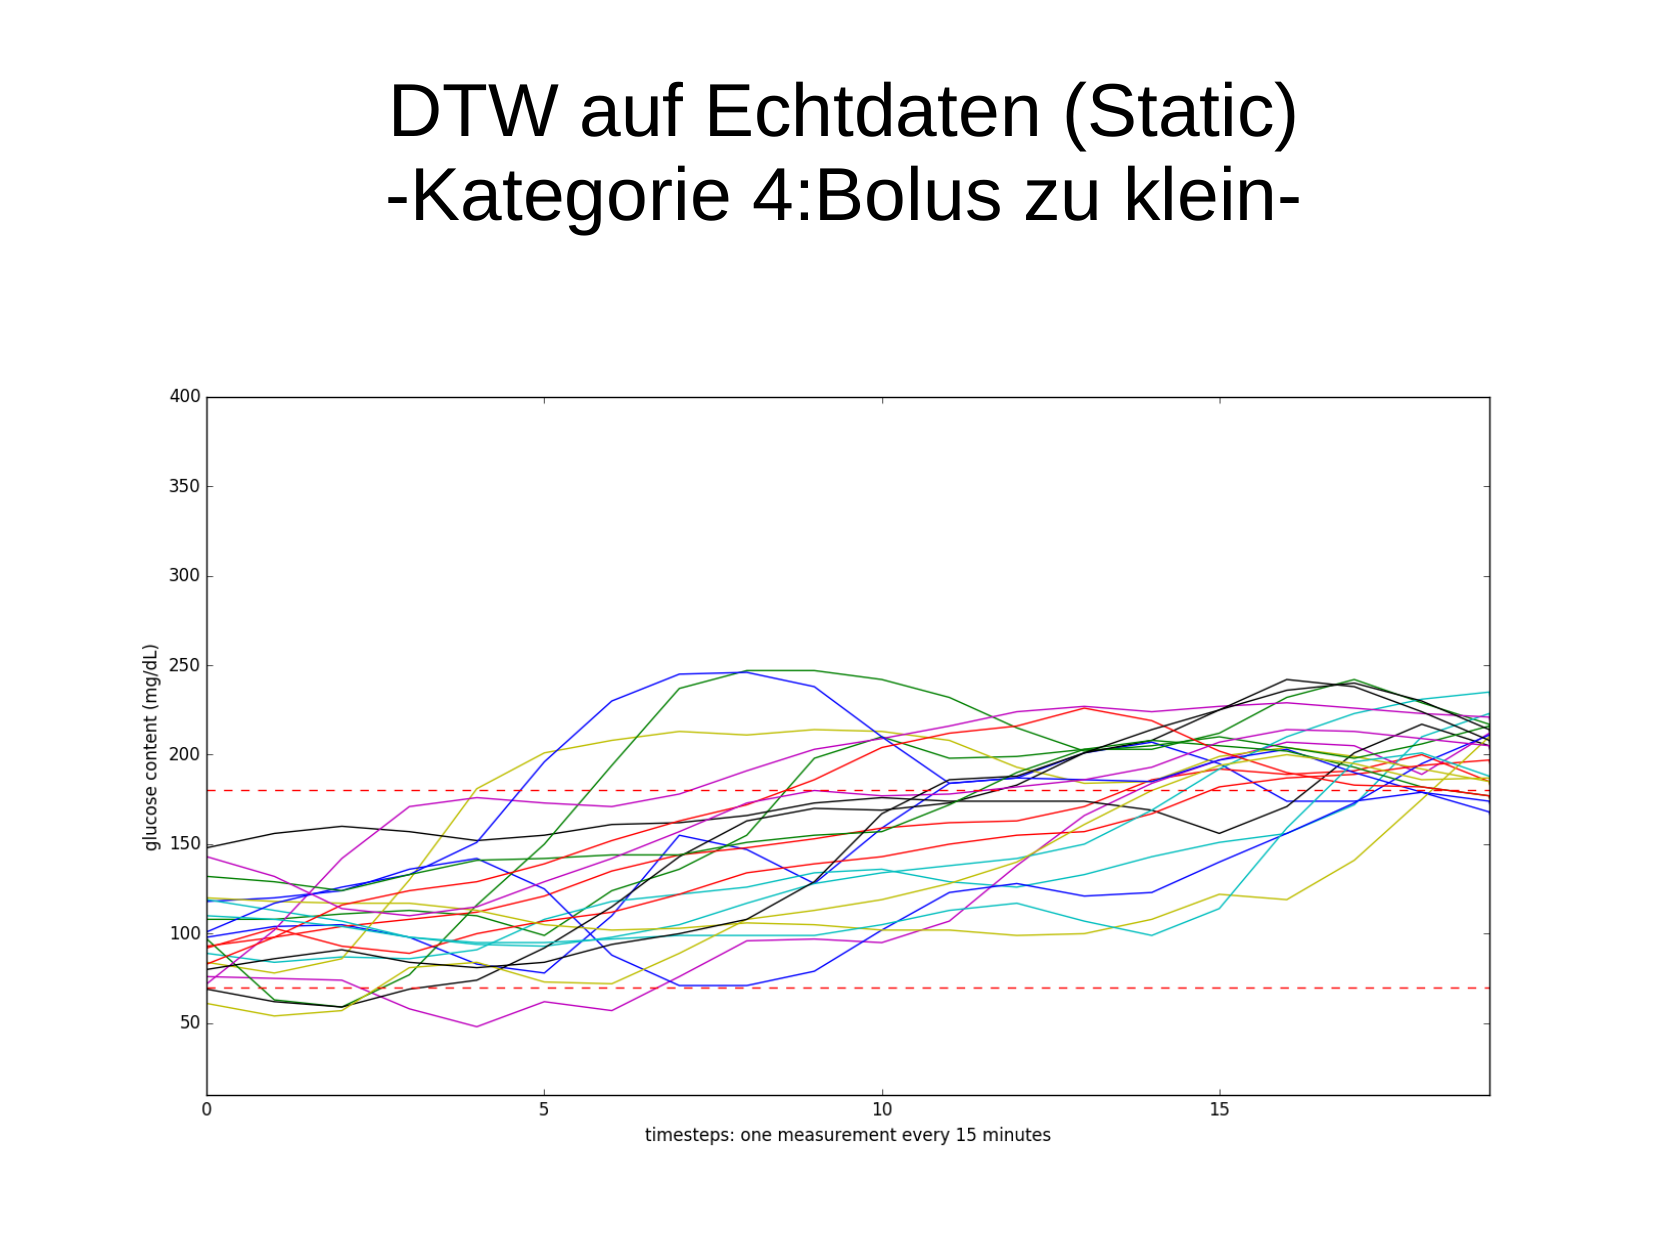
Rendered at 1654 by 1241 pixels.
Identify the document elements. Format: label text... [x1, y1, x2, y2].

title DTW auf Echtdaten (Static) -Kategorie 4:Bolus zu klein- [82, 49, 1571, 257]
picture [0, 310, 1654, 1182]
